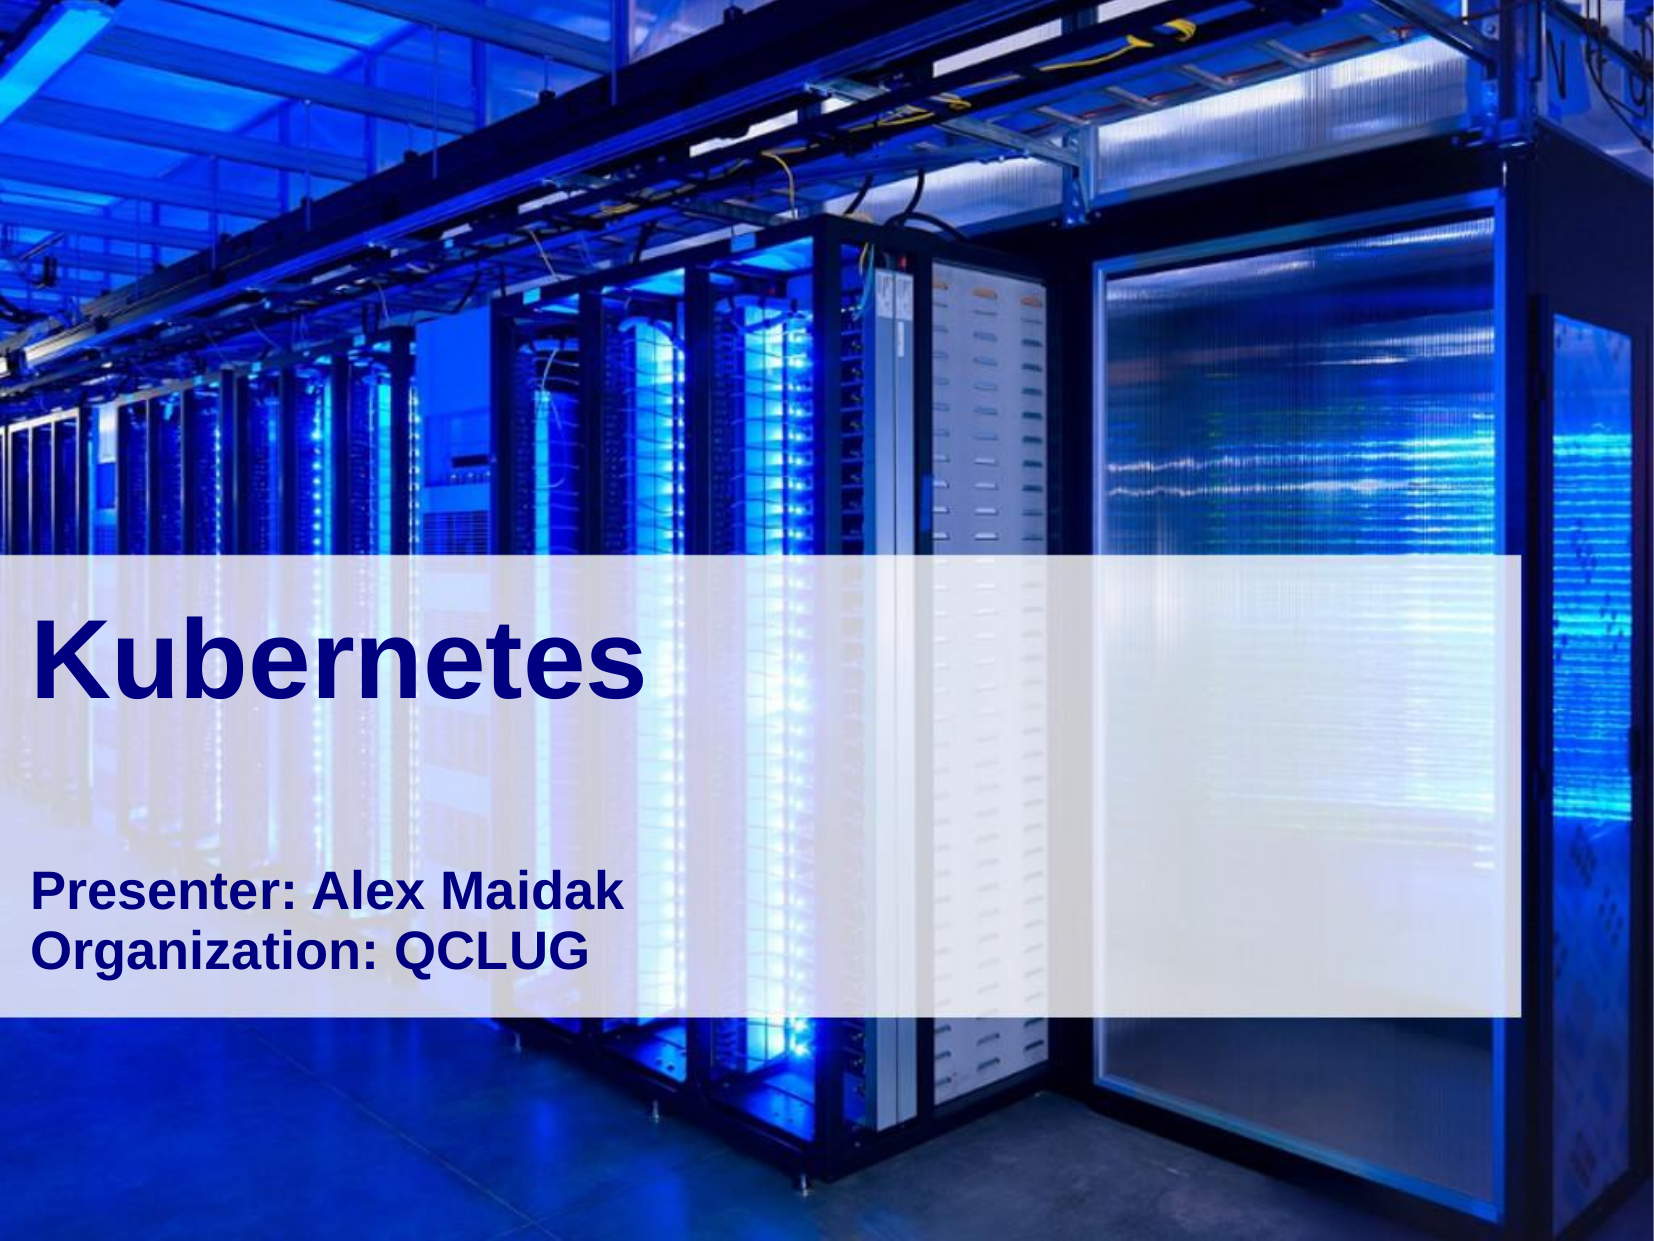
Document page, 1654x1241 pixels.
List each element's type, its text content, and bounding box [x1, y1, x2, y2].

picture [0, 0, 1654, 1241]
text_box Presenter: Alex Maidak Organization: QCLUG [29, 836, 1486, 1006]
title Kubernetes [30, 555, 1126, 766]
